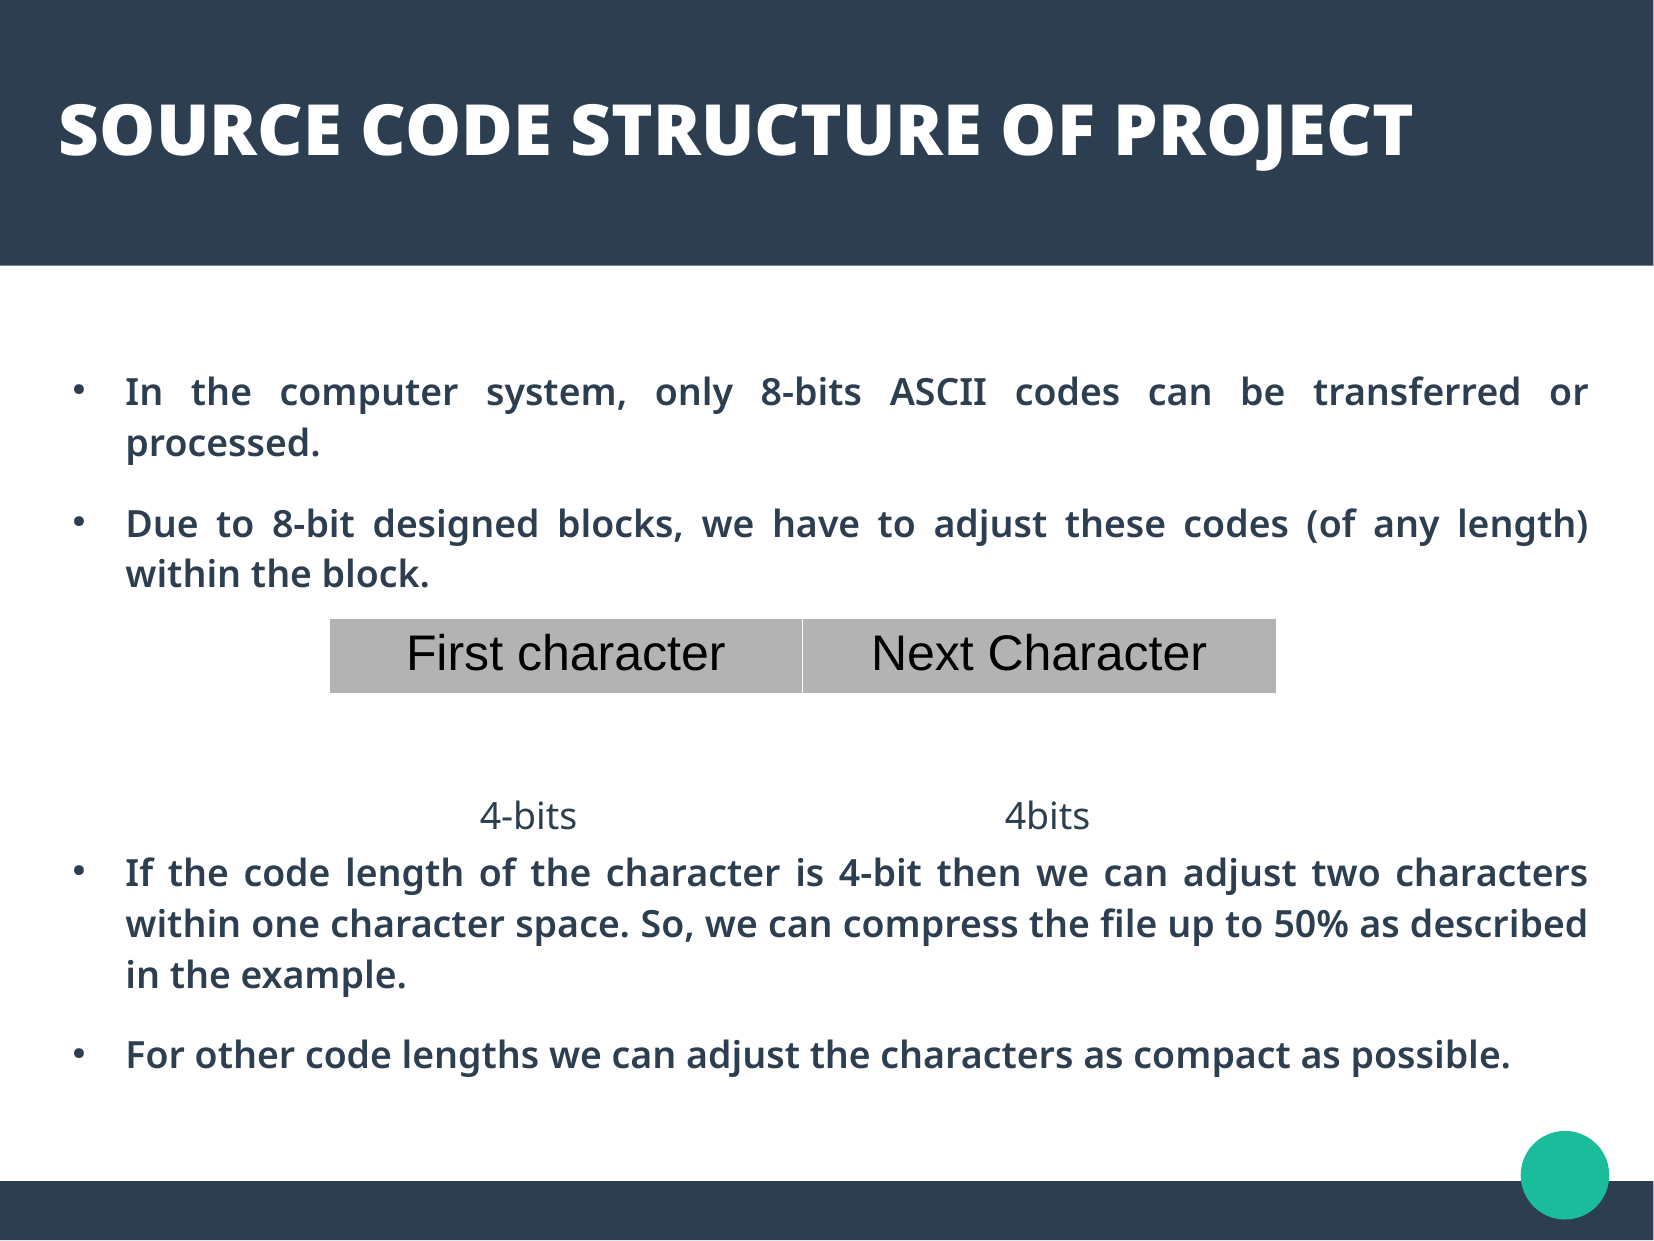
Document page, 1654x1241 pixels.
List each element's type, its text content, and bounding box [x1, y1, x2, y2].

table_header Next Character [803, 619, 1276, 693]
list In the computer system, only 8-bits ASCII codes can be transferred or processed. Due to 8-bit designed blocks, we have to adjust these codes (of any length) within the block. 4-bits 4bits If the code length of the character is 4-bit then we can adjust two characters within one character space. So, we can compress the file up to 50% as described in the example. For other code lengths we can adjust the characters as compact as possible. [54, 285, 1591, 1112]
table_header First character [330, 619, 802, 693]
title SOURCE CODE STRUCTURE OF PROJECT [59, 49, 1595, 207]
